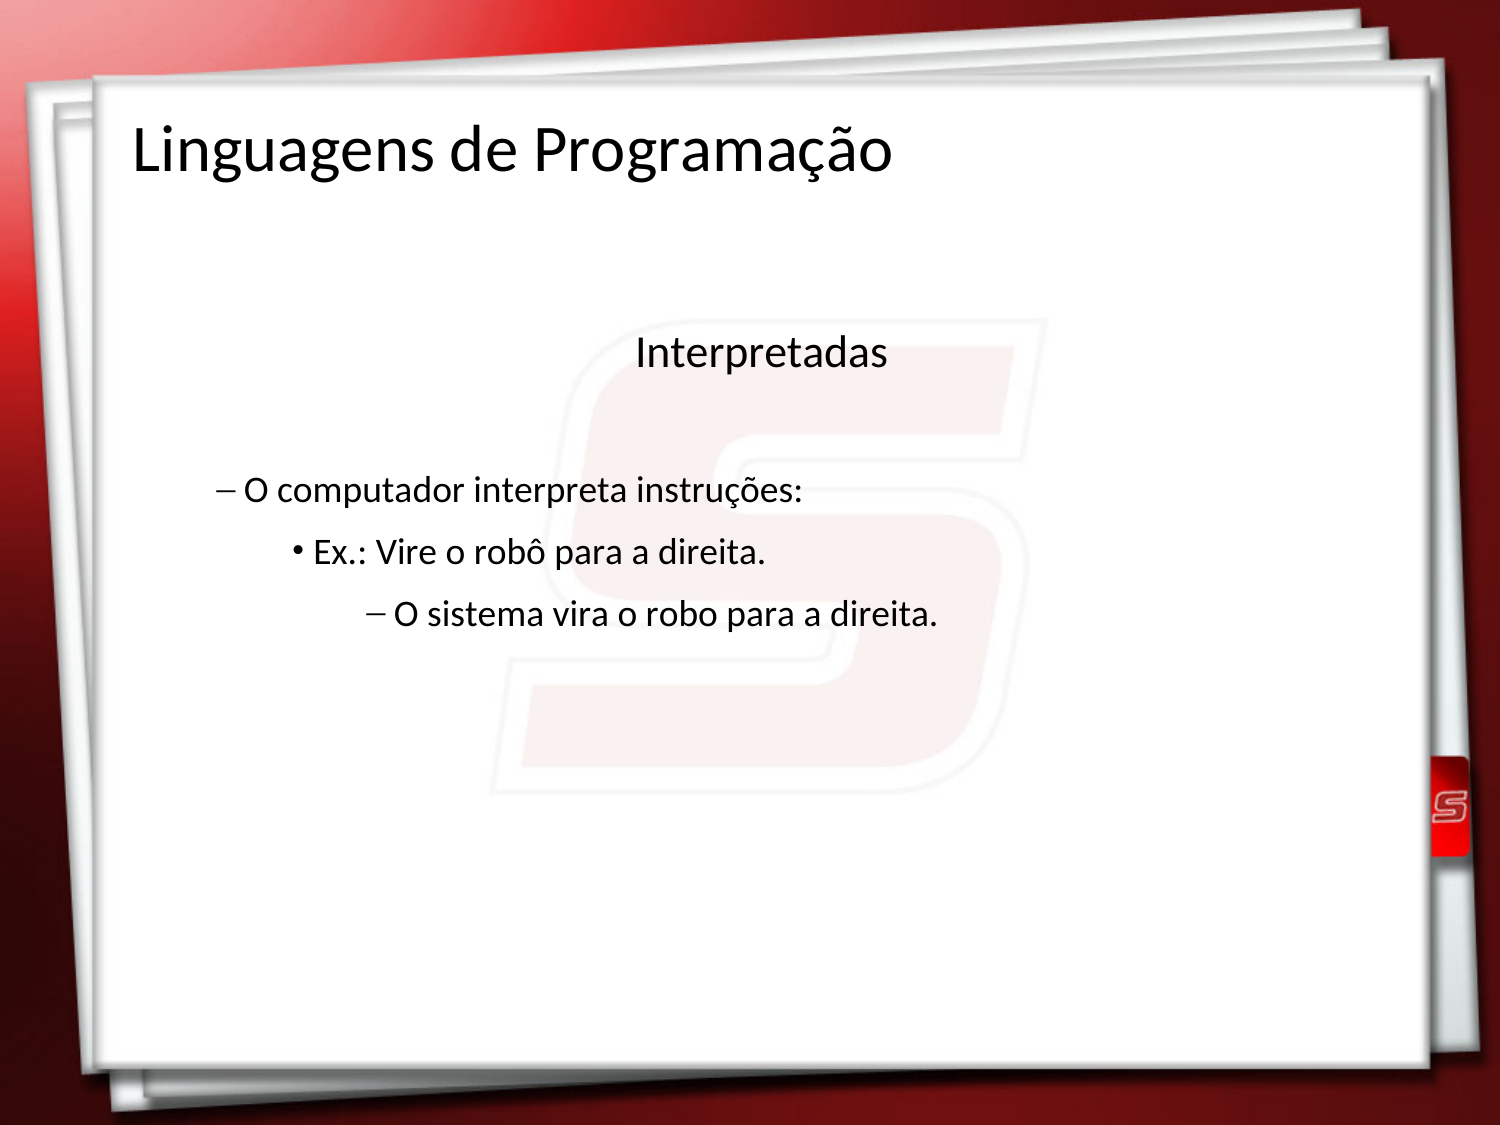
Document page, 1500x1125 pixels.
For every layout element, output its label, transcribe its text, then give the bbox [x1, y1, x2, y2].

title Linguagens de Programação [118, 33, 1394, 257]
picture [0, 0, 1500, 1125]
subtitle Interpretadas O computador interpreta instruções: Ex.: Vire o robô para a direita. O sistema vira o robo para a direita. [141, 262, 1382, 1063]
